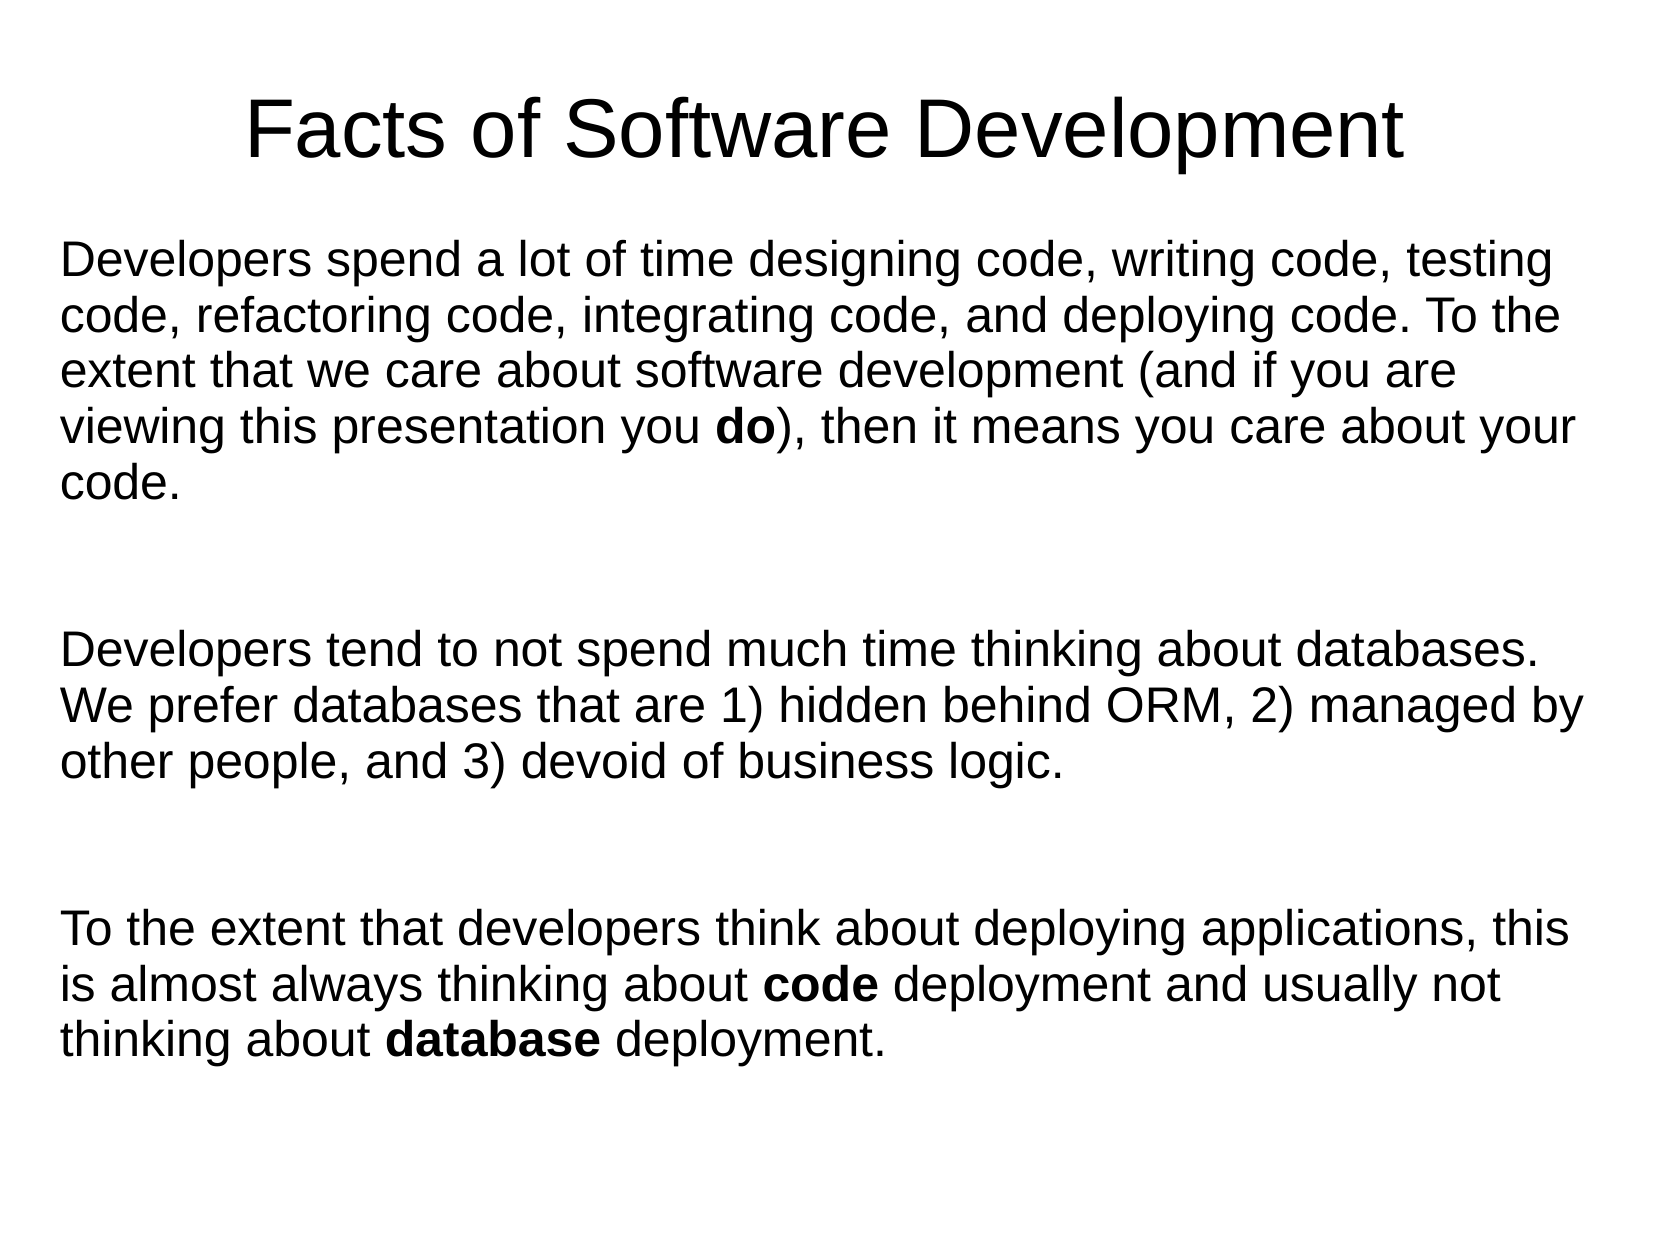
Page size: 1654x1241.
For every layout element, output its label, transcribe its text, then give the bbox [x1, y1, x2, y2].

text_box Facts of Software Development Developers spend a lot of time designing code, writing code, testing code, refactoring code, integrating code, and deploying code. To the extent that we care about software development (and if you are viewing this presentation you do), then it means you care about your code. Developers tend to not spend much time thinking about databases. We prefer databases that are 1) hidden behind ORM, 2) managed by other people, and 3) devoid of business logic. To the extent that developers think about deploying applications, this is almost always thinking about code deployment and usually not thinking about database deployment. [45, 75, 1606, 1126]
